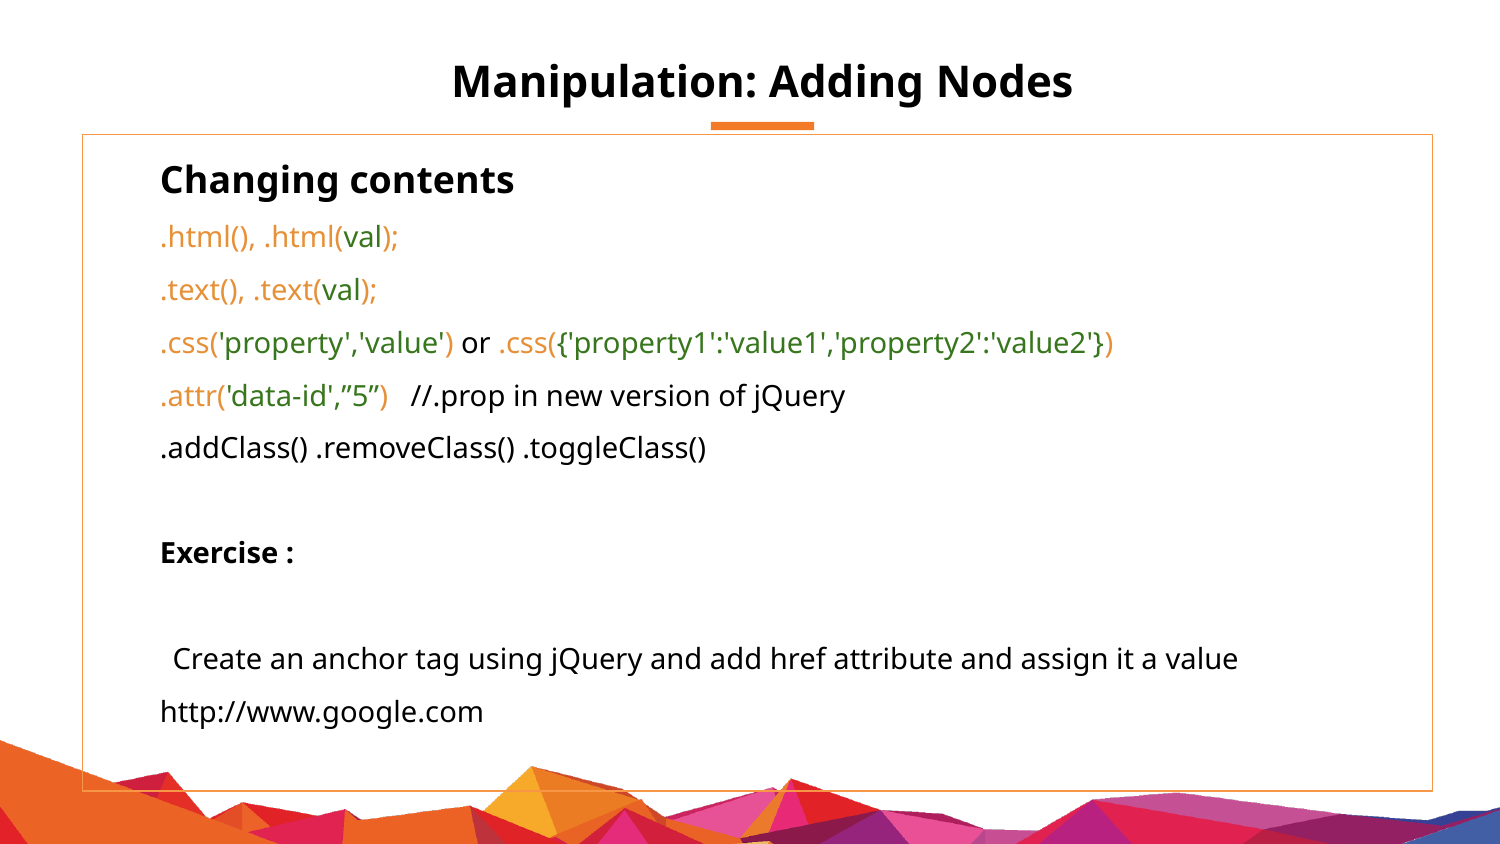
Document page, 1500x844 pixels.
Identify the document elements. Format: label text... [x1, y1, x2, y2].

text_box Changing contents .html(), .html(val); .text(), .text(val); .css('property','value') or .css({'property1':'value1','property2':'value2'}) .attr('data-id',”5”) //.prop in new version of jQuery .addClass() .removeClass() .toggleClass() Exercise : Create an anchor tag using jQuery and add href attribute and assign it a value http://www.google.com [82, 134, 1433, 791]
picture [0, 740, 1500, 844]
title Manipulation: Adding Nodes [94, 39, 1431, 110]
